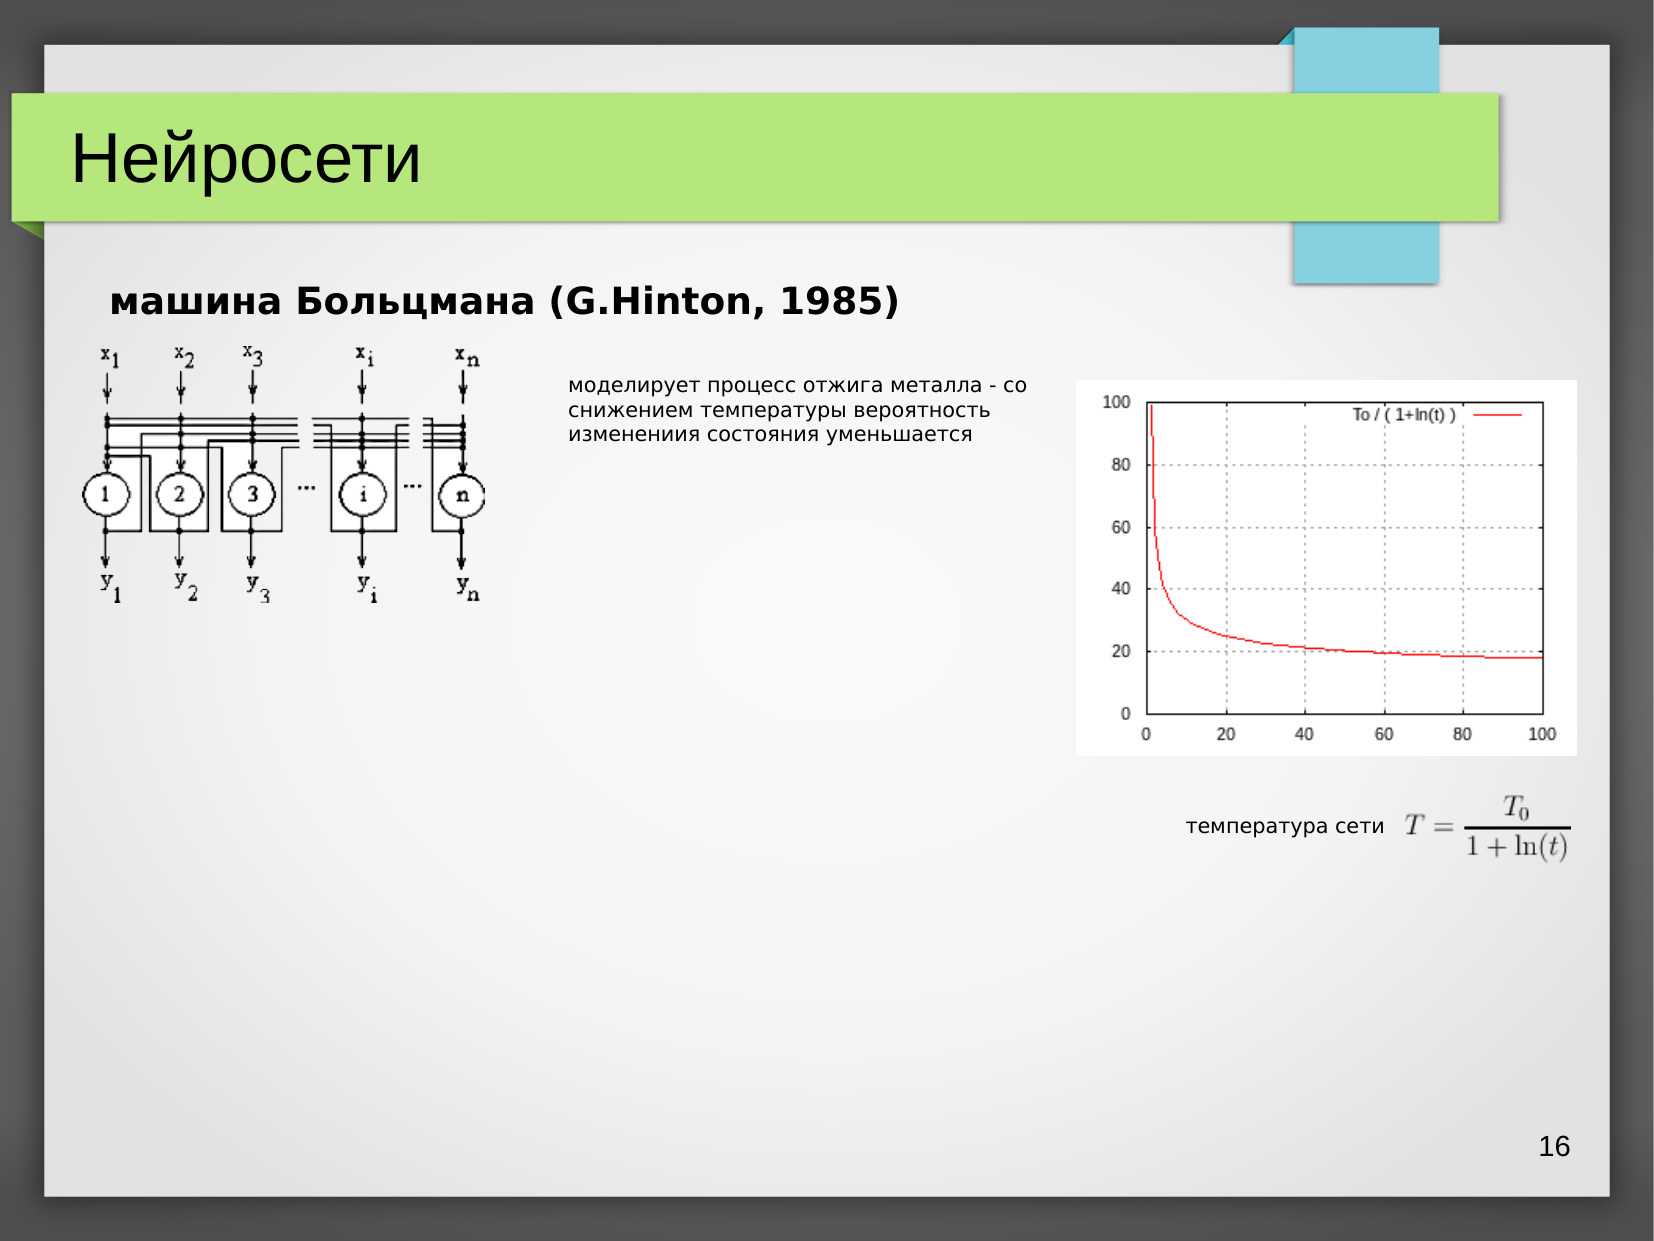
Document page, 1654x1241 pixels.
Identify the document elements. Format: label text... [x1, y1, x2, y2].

text_box машина Больцмана (G.Hinton, 1985) [94, 272, 957, 375]
text_box температура сети [1164, 806, 1418, 847]
text_box моделирует процесс отжига металла - со снижением температуры вероятность изменениия состояния уменьшается [553, 366, 1077, 503]
picture [0, 0, 1654, 1241]
title Нейросети [70, 118, 1205, 199]
